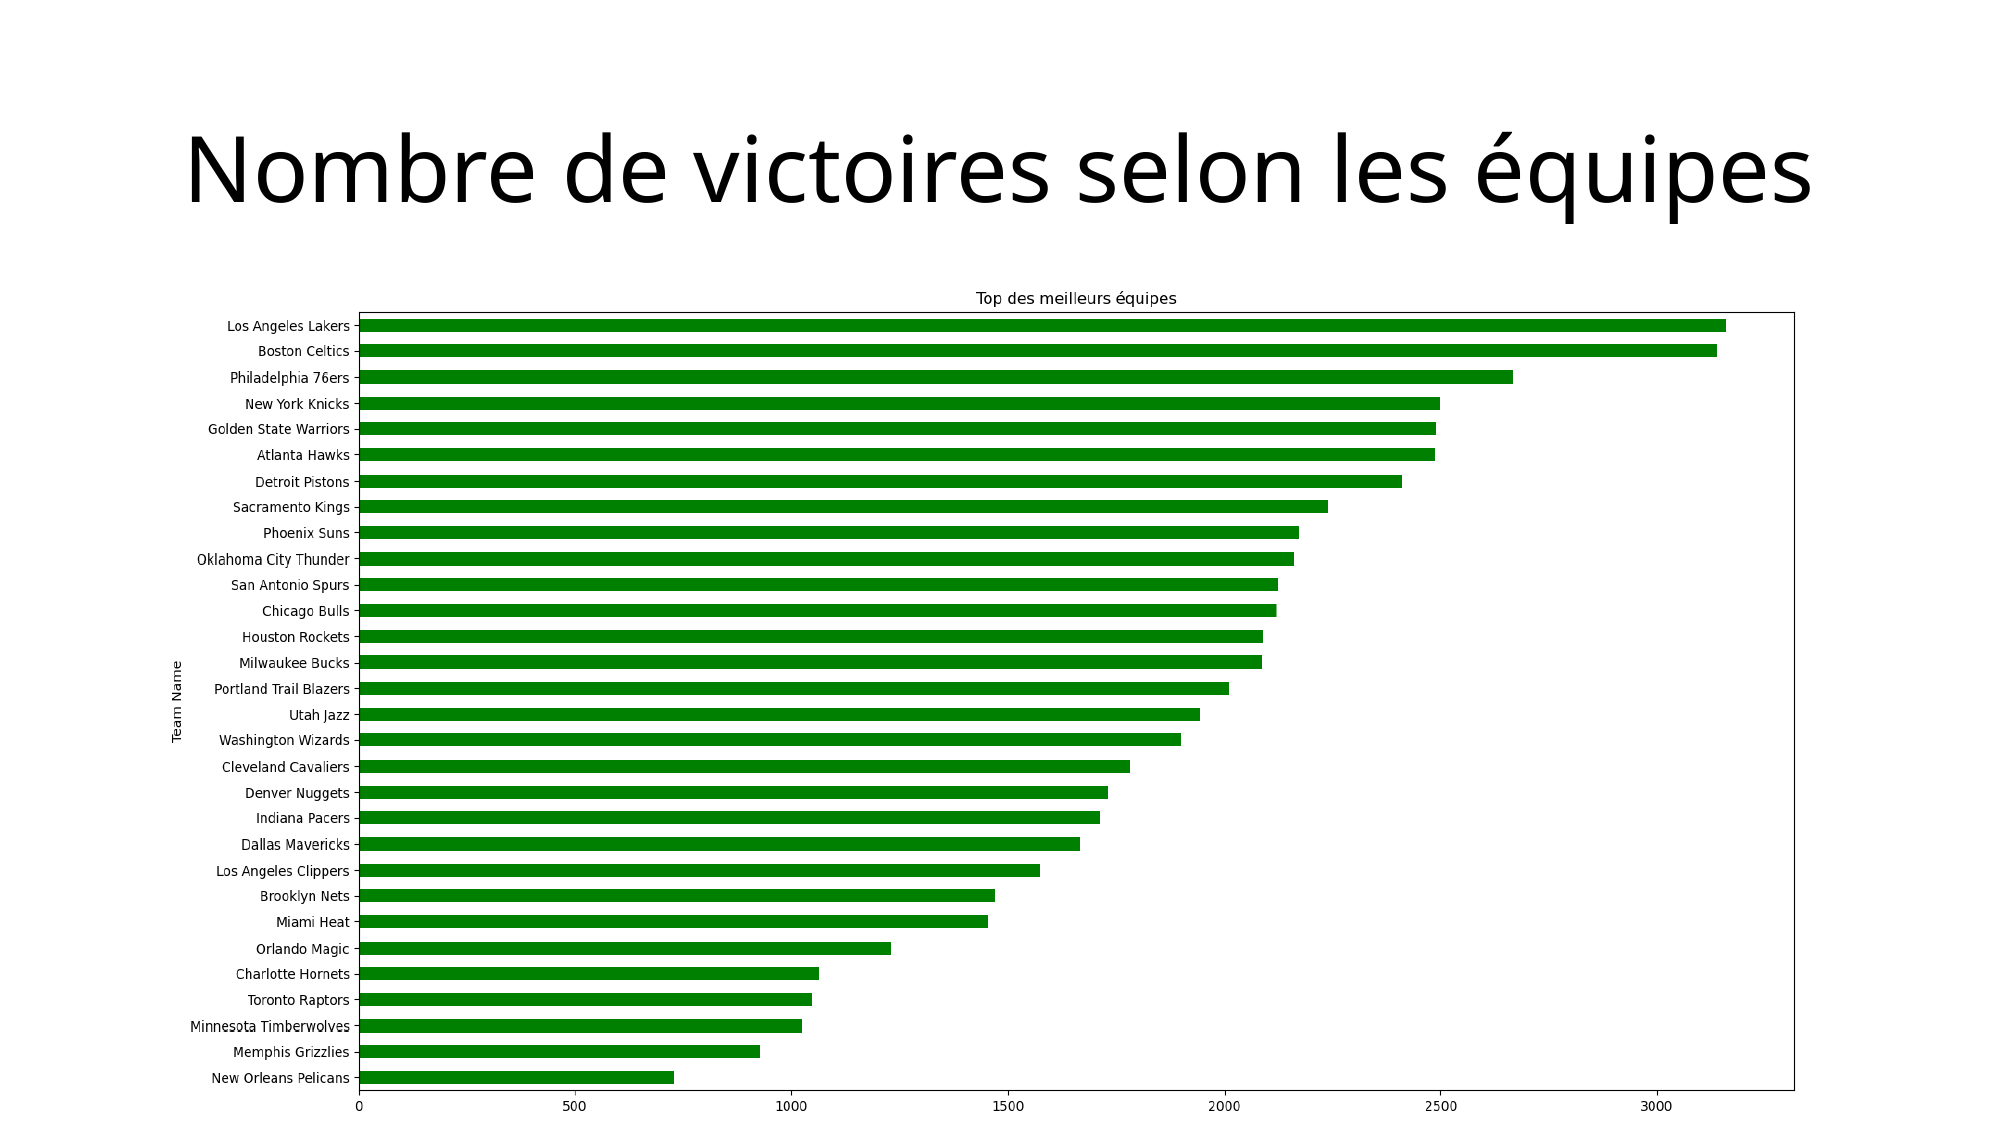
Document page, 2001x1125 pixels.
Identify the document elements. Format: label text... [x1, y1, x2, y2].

picture [162, 281, 1802, 1125]
title Nombre de victoires selon les équipes [137, 59, 1863, 278]
